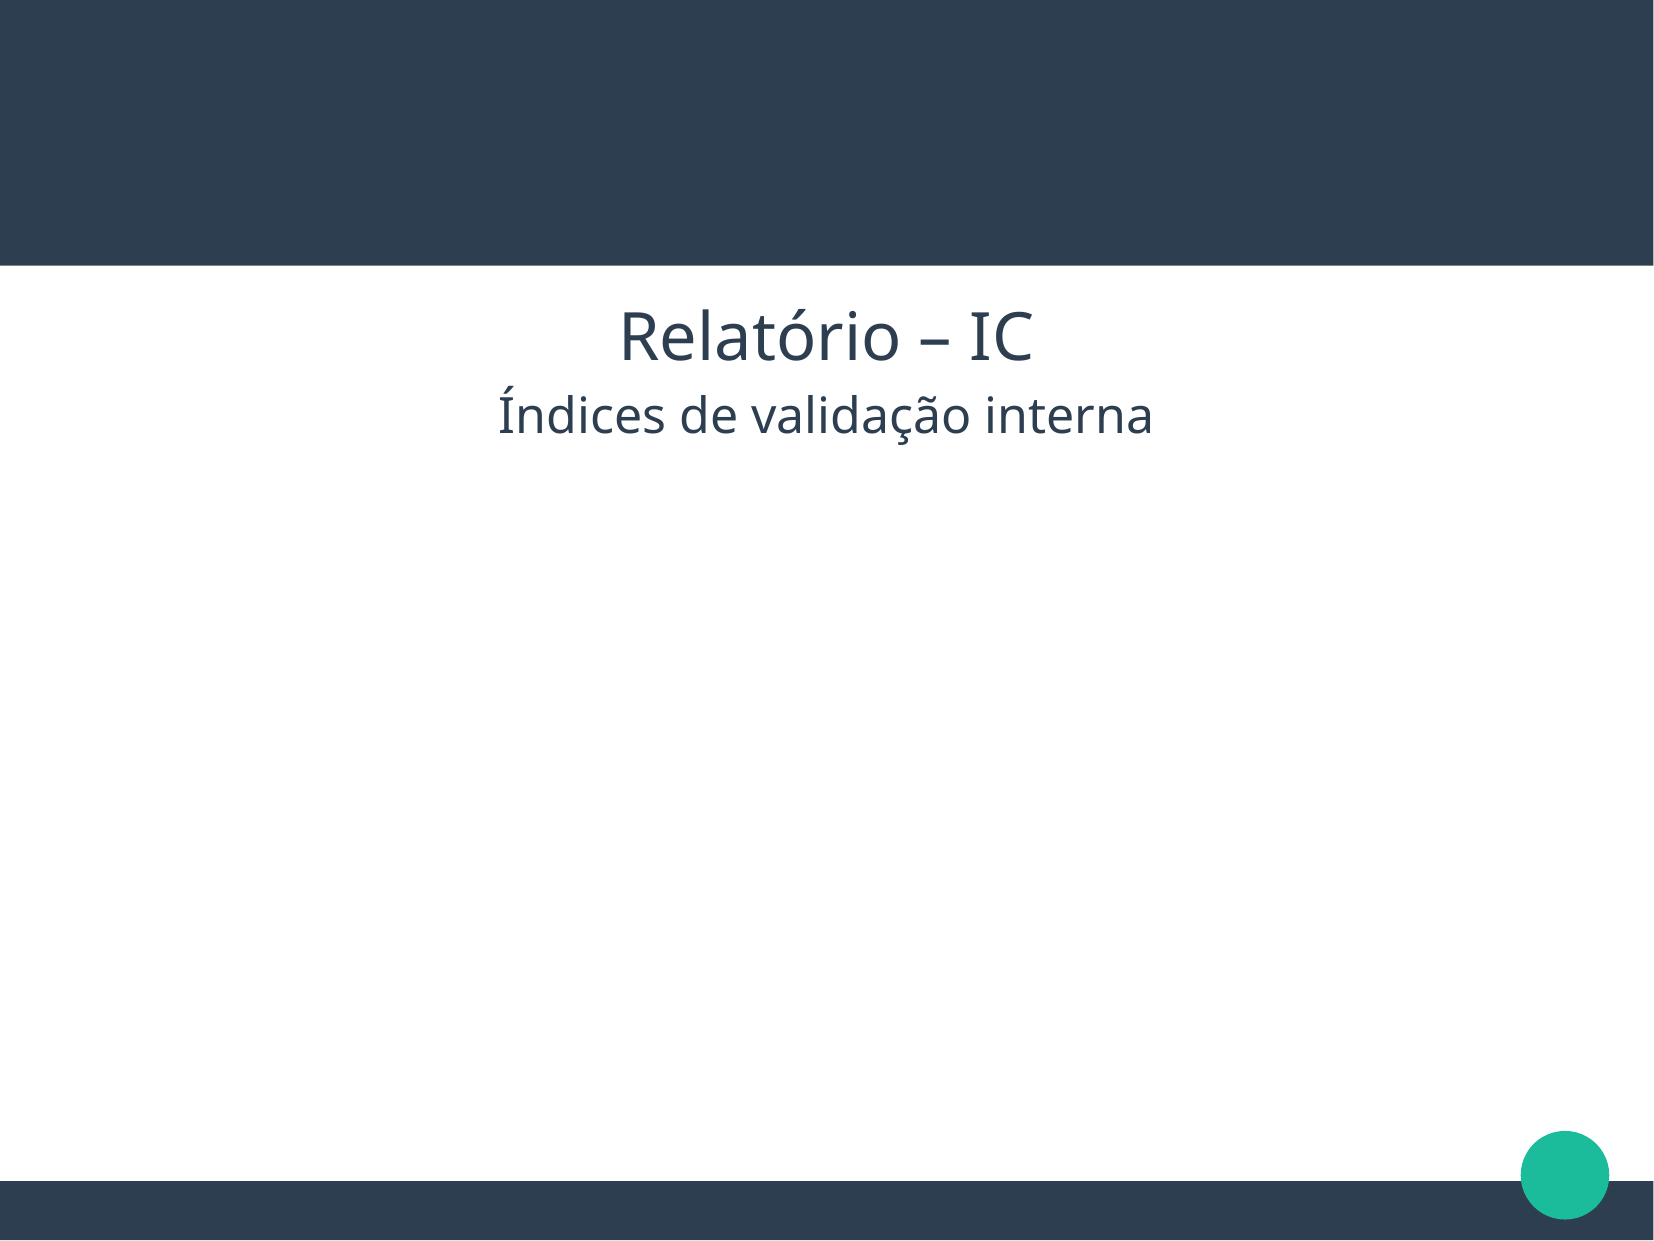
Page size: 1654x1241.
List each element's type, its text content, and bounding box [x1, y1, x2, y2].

subtitle Relatório – IC Índices de validação interna [59, 49, 1595, 779]
